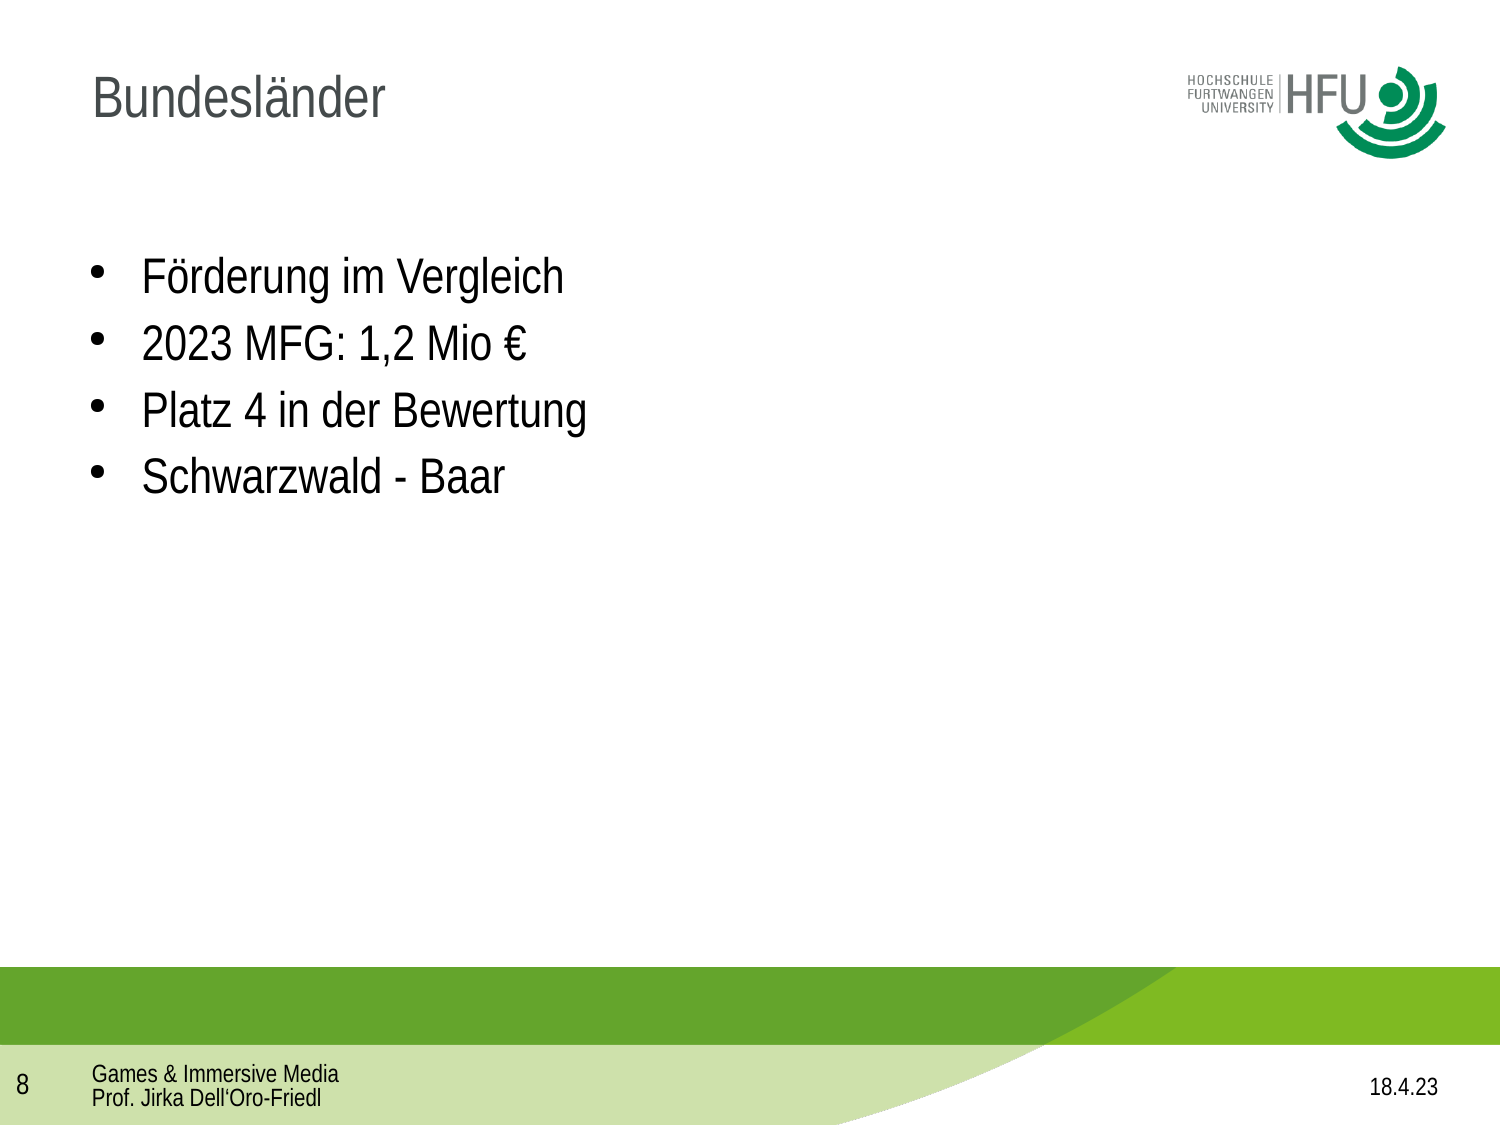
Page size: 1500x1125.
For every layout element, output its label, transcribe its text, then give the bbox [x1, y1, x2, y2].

list Förderung im Vergleich 2023 MFG: 1,2 Mio € Platz 4 in der Bewertung Schwarzwald - Baar [56, 236, 799, 717]
picture [1166, 53, 1454, 164]
title Bundesländer [77, 64, 1353, 153]
picture [0, 967, 1500, 1125]
